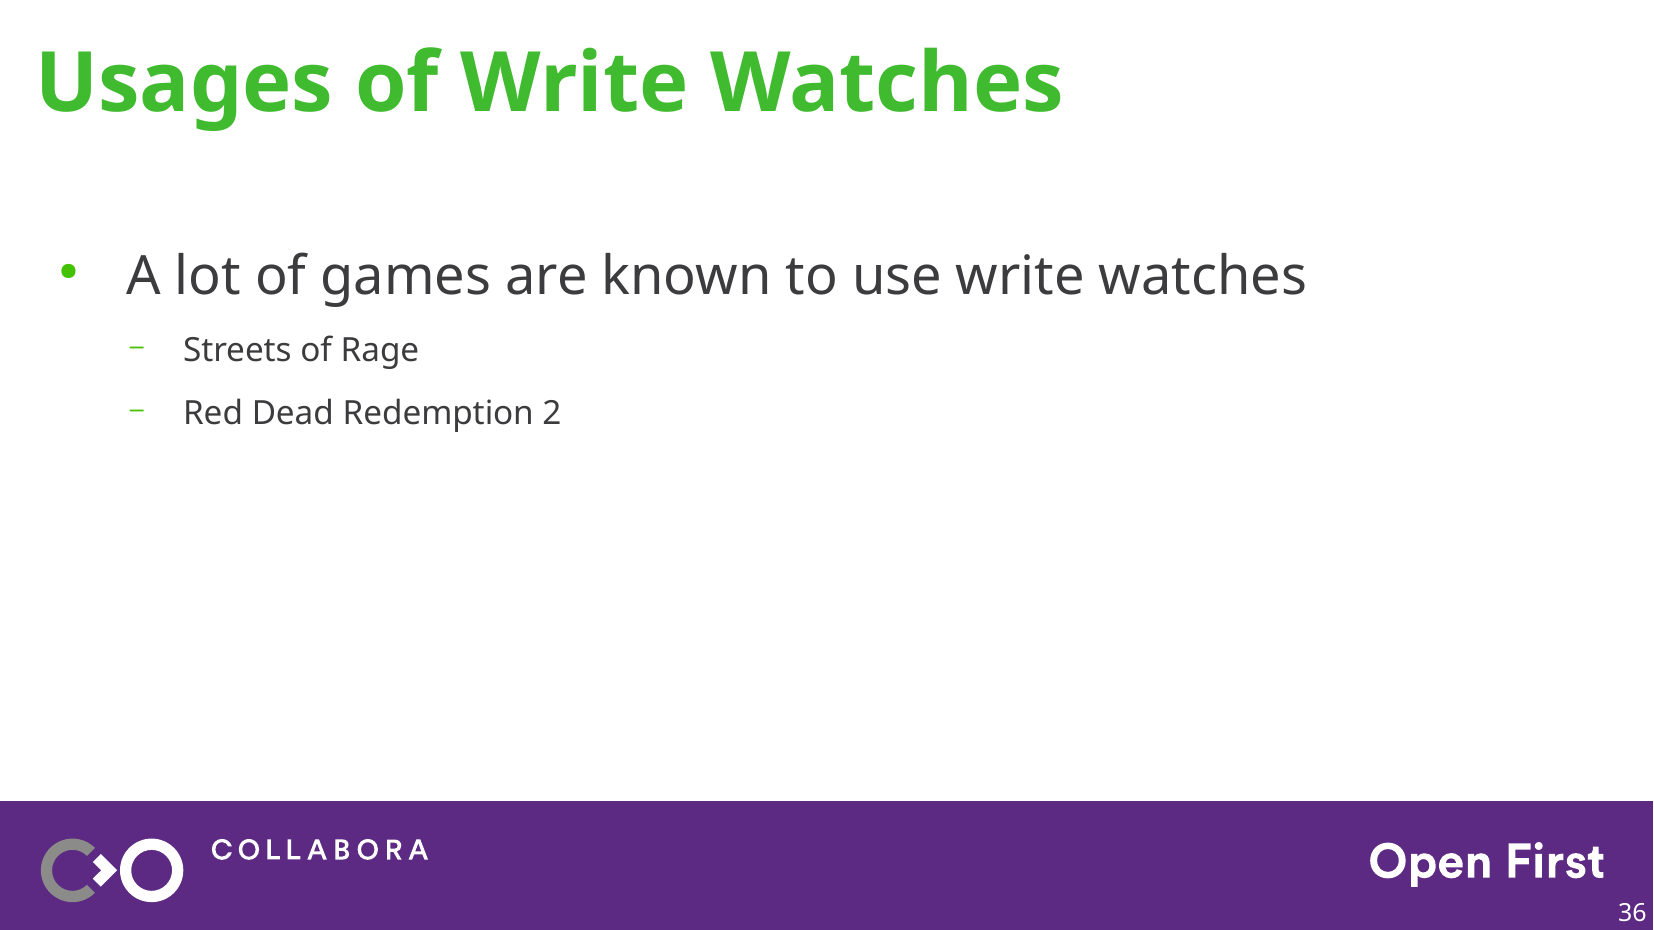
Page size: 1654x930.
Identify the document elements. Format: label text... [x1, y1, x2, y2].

list A lot of games are known to use write watches Streets of Rage Red Dead Redemption 2 [41, 240, 1613, 804]
title Usages of Write Watches [35, 28, 1608, 192]
